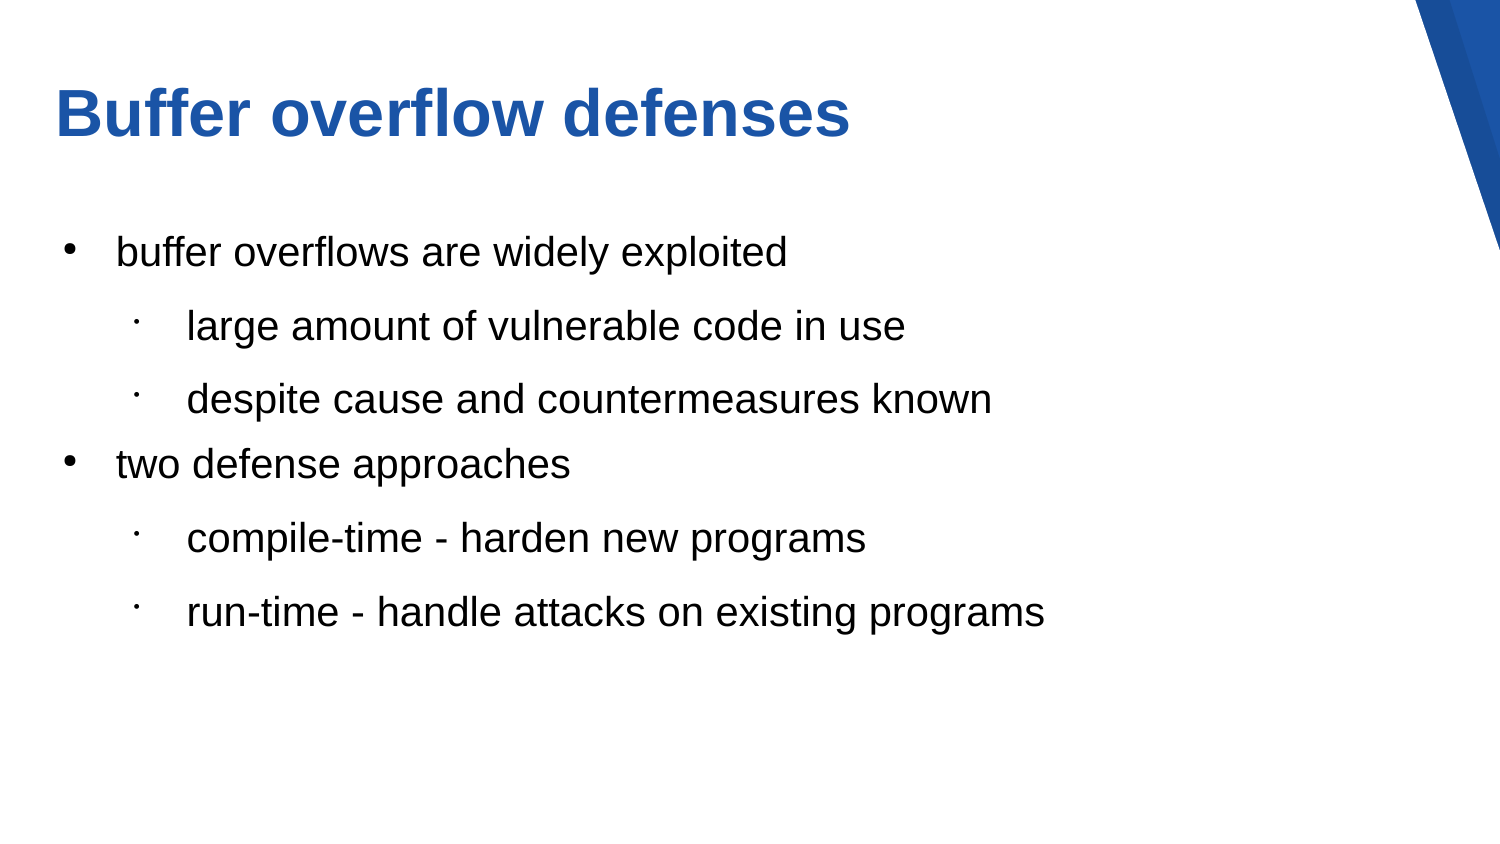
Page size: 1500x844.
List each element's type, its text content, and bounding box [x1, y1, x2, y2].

title Buffer overflow defenses [40, 97, 1306, 166]
list buffer overflows are widely exploited large amount of vulnerable code in use despite cause and countermeasures known two defense approaches compile-time - harden new programs run-time - handle attacks on existing programs [30, 210, 1486, 710]
